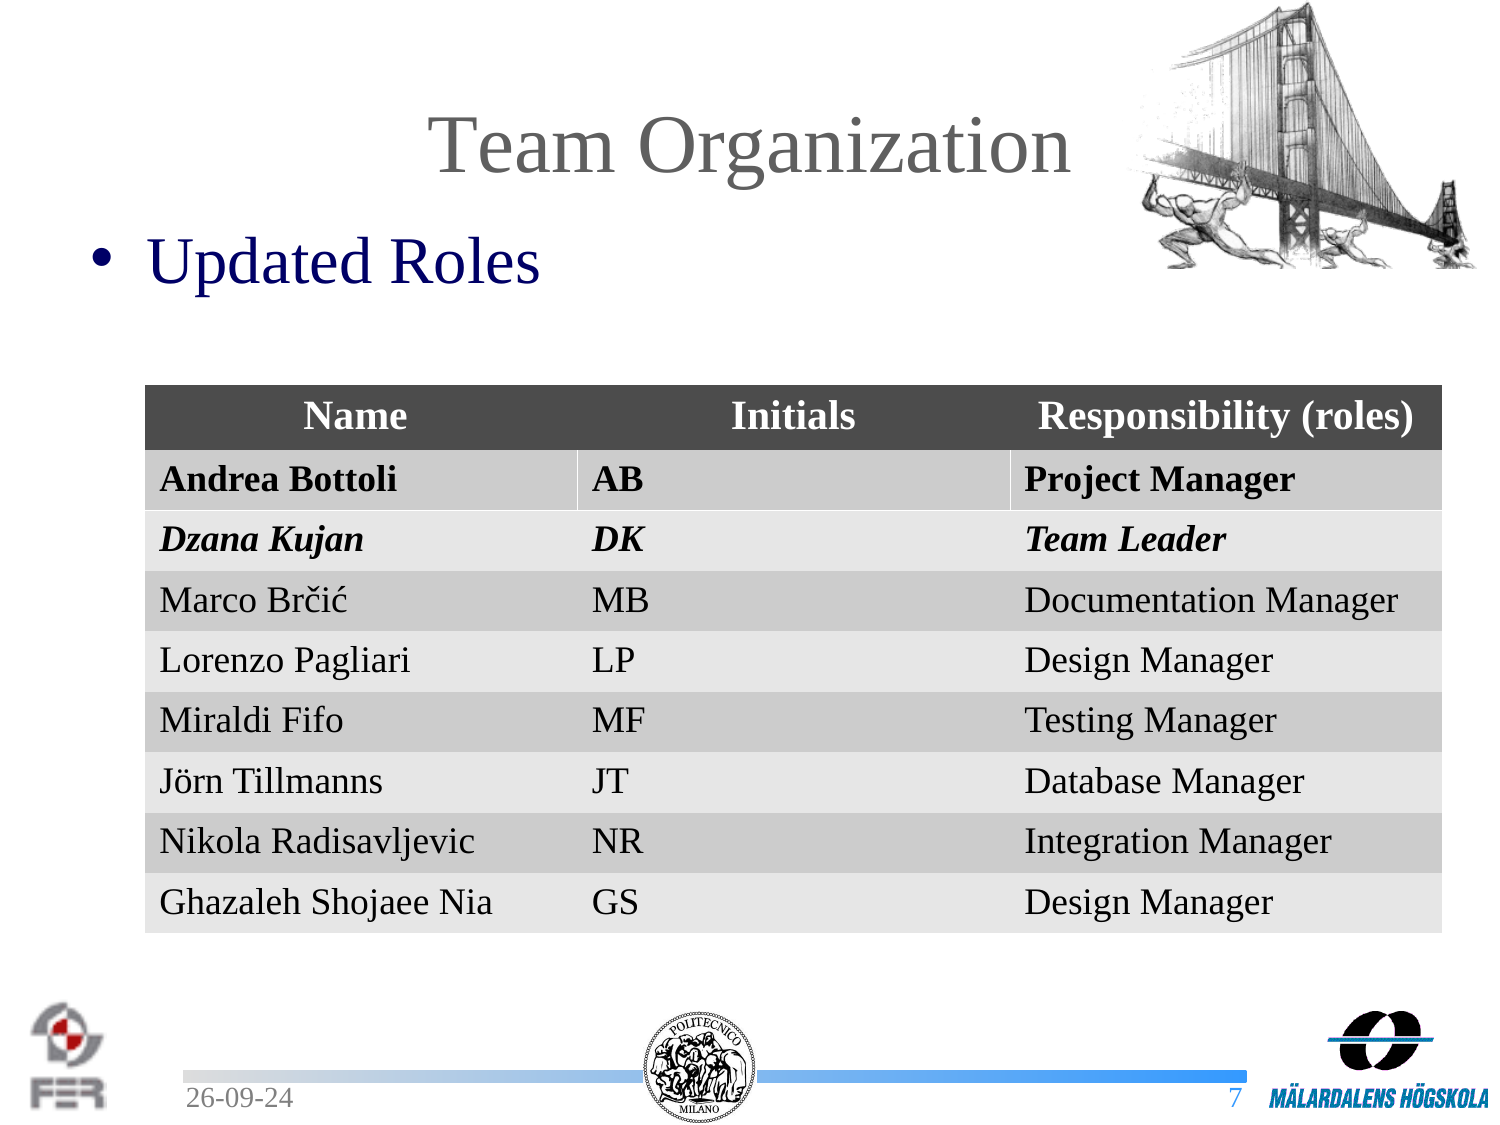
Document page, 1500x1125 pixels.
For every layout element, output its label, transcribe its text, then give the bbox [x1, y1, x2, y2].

table_cell DK [577, 511, 1010, 571]
table_cell AB [578, 450, 1010, 510]
title Team Organization [75, 45, 1122, 209]
table_cell Jörn Tillmanns [145, 752, 577, 813]
table_cell Andrea Bottoli [145, 450, 577, 510]
table_cell Marco Brčić [145, 571, 577, 631]
table_cell Lorenzo Pagliari [145, 631, 577, 692]
picture [1435, 1096, 1441, 1104]
table_cell Design Manager [1010, 631, 1442, 692]
table_header Name [145, 385, 577, 450]
text_box <numero> [1186, 1070, 1258, 1114]
table_header Initials [577, 385, 1010, 450]
table_cell NR [577, 813, 1010, 873]
table_cell GS [577, 873, 1010, 933]
picture [1269, 1011, 1488, 1108]
table_cell Project Manager [1011, 450, 1442, 510]
table_cell Documentation Manager [1010, 571, 1442, 631]
table_cell Dzana Kujan [145, 511, 577, 571]
picture [1122, 0, 1477, 269]
table_cell JT [577, 752, 1010, 813]
picture [1454, 1091, 1459, 1108]
table_cell MB [577, 571, 1010, 631]
list Updated Roles [75, 209, 1426, 952]
table_cell Testing Manager [1010, 692, 1442, 752]
table_header Responsibility (roles) [1010, 385, 1442, 450]
picture [1368, 1093, 1374, 1104]
table_cell Ghazaleh Shojaee Nia [145, 873, 577, 933]
table_cell MF [577, 692, 1010, 752]
table_cell Design Manager [1010, 873, 1442, 933]
table_cell Nikola Radisavljevic [145, 813, 577, 873]
table_cell Team Leader [1010, 511, 1442, 571]
picture [29, 987, 107, 1125]
table_cell LP [577, 631, 1010, 692]
table_cell Database Manager [1010, 752, 1442, 813]
table_cell Integration Manager [1010, 813, 1442, 873]
table_cell Miraldi Fifo [145, 692, 577, 752]
picture [643, 1011, 757, 1123]
text_box 13-11-06 [171, 1070, 396, 1114]
